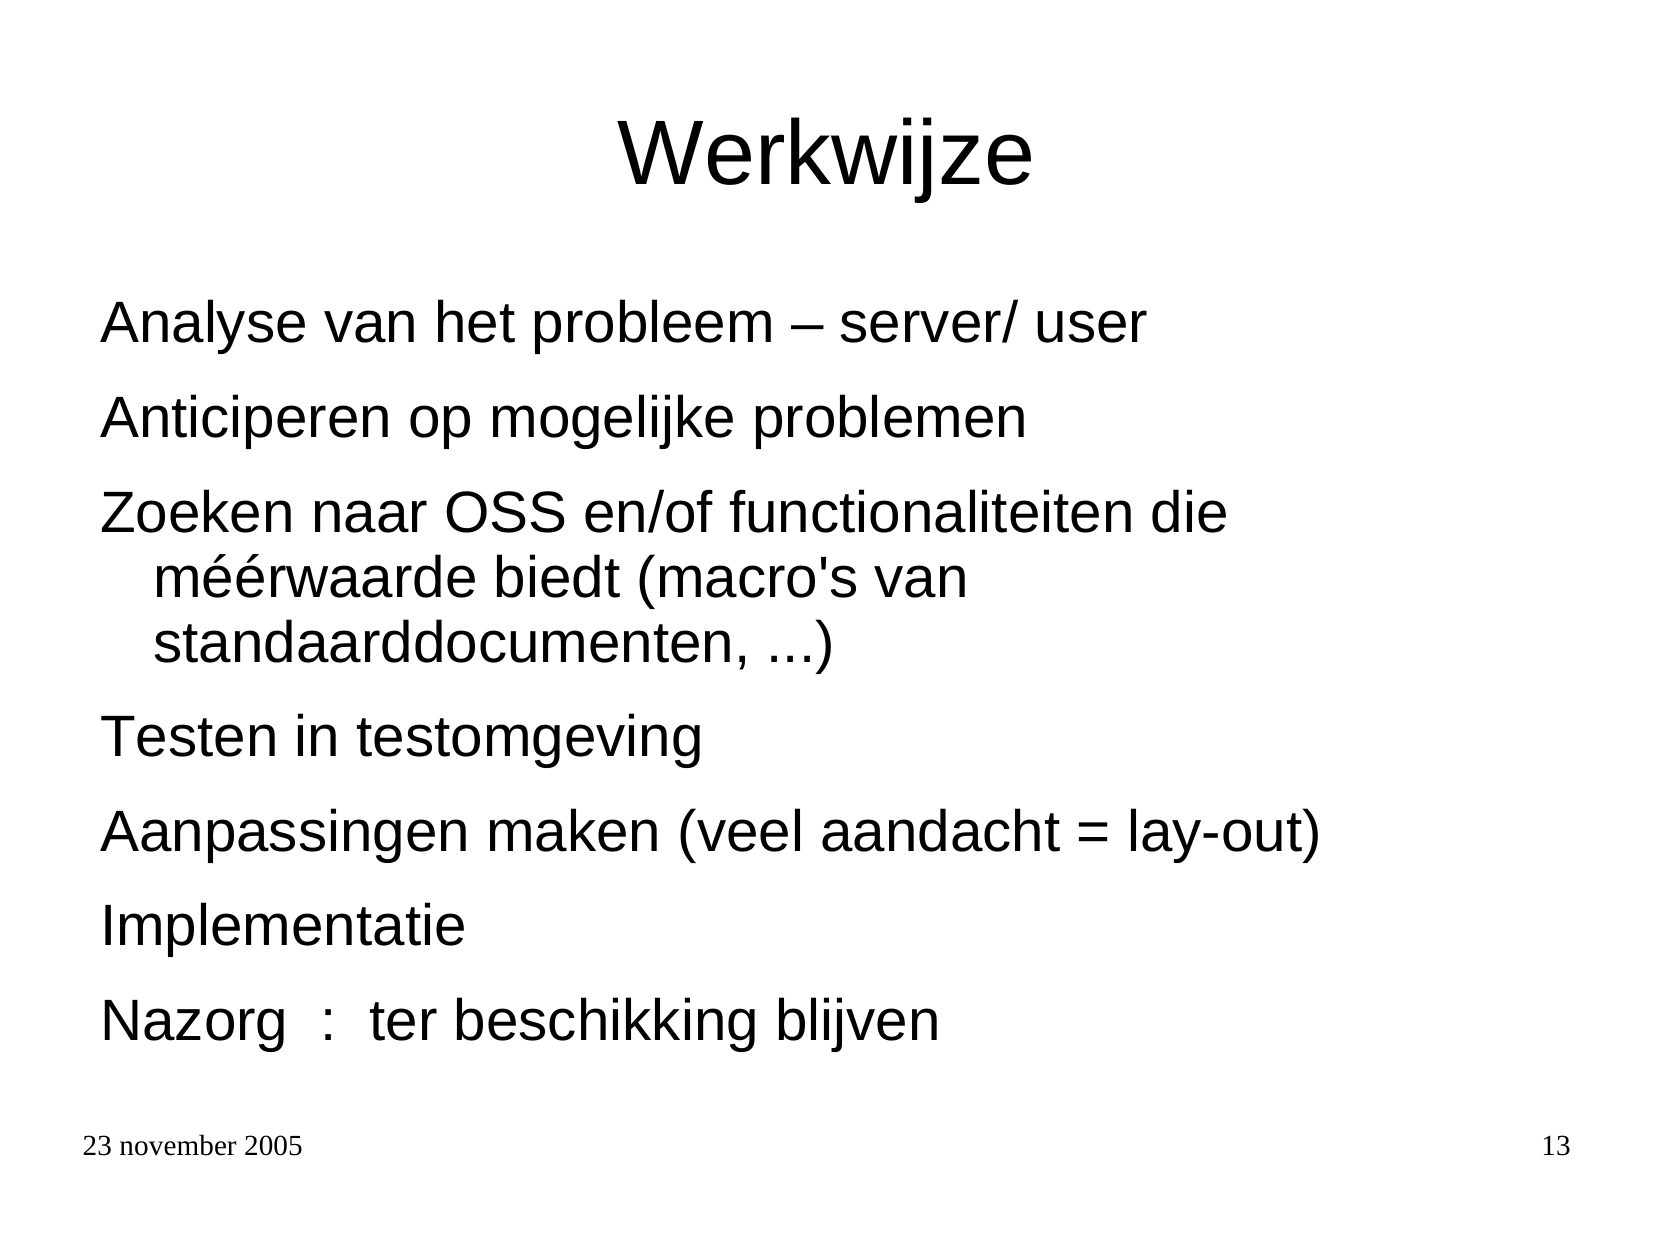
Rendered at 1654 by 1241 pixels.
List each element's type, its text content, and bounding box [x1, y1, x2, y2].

list Analyse van het probleem – server/ user Anticiperen op mogelijke problemen Zoeken naar OSS en/of functionaliteiten die méérwaarde biedt (macro's van standaarddocumenten, ...) Testen in testomgeving Aanpassingen maken (veel aandacht = lay-out) Implementatie Nazorg : ter beschikking blijven [82, 290, 1571, 1109]
title Werkwijze [82, 49, 1571, 257]
